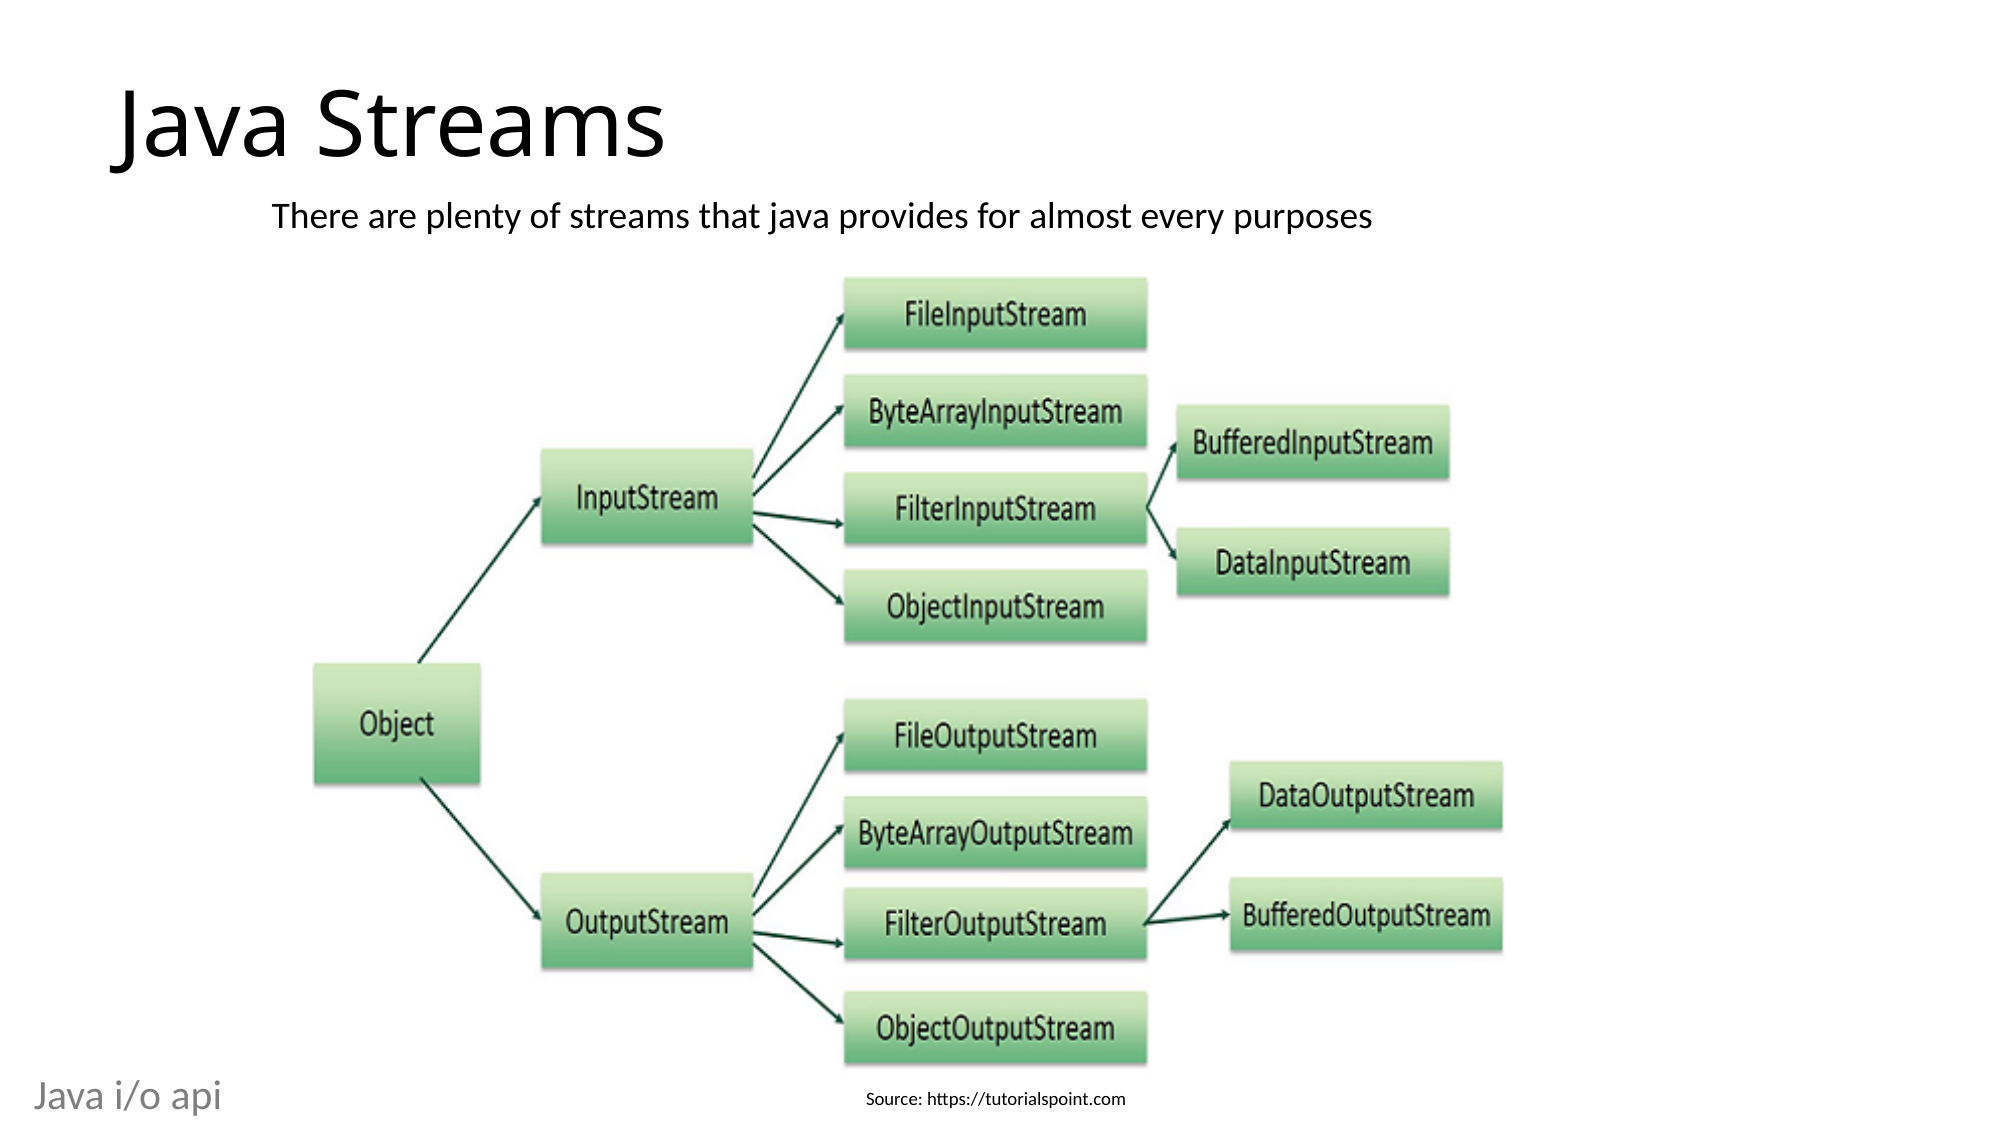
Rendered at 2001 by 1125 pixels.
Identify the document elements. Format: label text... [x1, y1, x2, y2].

subtitle Java i/o api [0, 1066, 306, 1125]
text_box There are plenty of streams that java provides for almost every purposes [256, 183, 1402, 245]
picture [305, 271, 1513, 1077]
title Java Streams [0, 59, 818, 184]
text_box Source: https://tutorialspoint.com [851, 1078, 1146, 1117]
